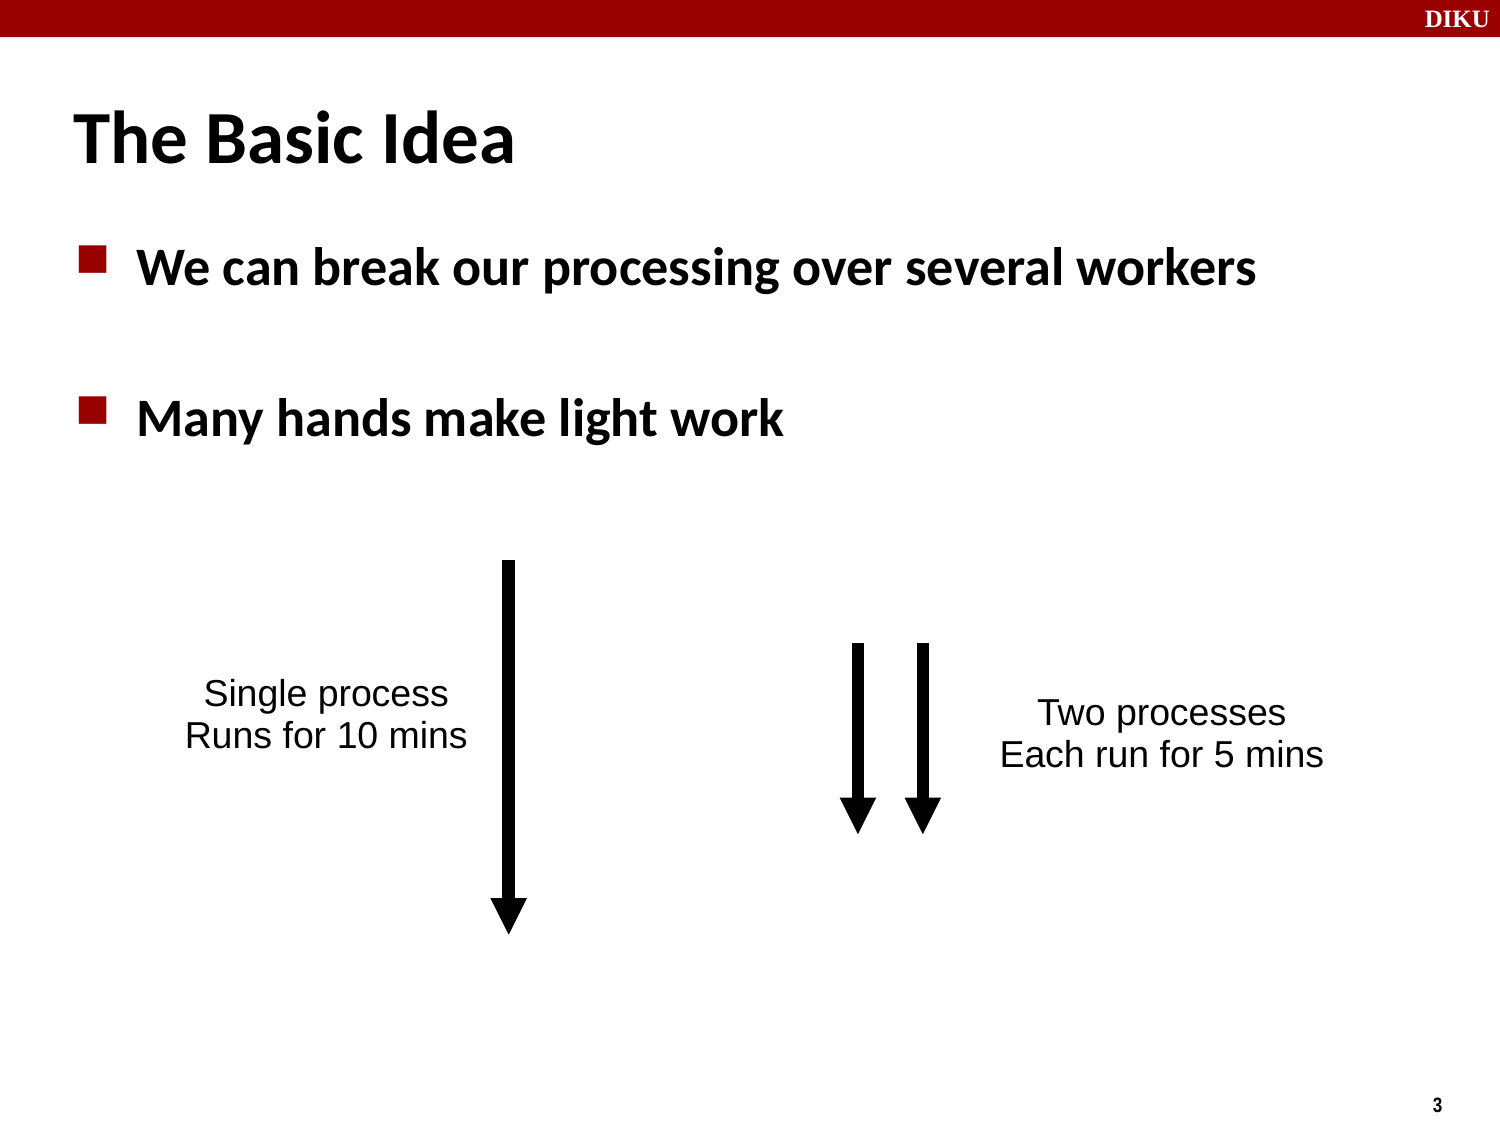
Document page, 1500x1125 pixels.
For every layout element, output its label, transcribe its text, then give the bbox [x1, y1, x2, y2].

text_box We can break our processing over several workers Many hands make light work [65, 223, 1361, 1039]
text_box The Basic Idea [58, 71, 1304, 197]
text_box Two processes Each run for 5 mins [981, 684, 1342, 826]
text_box Single process Runs for 10 mins [153, 664, 499, 764]
